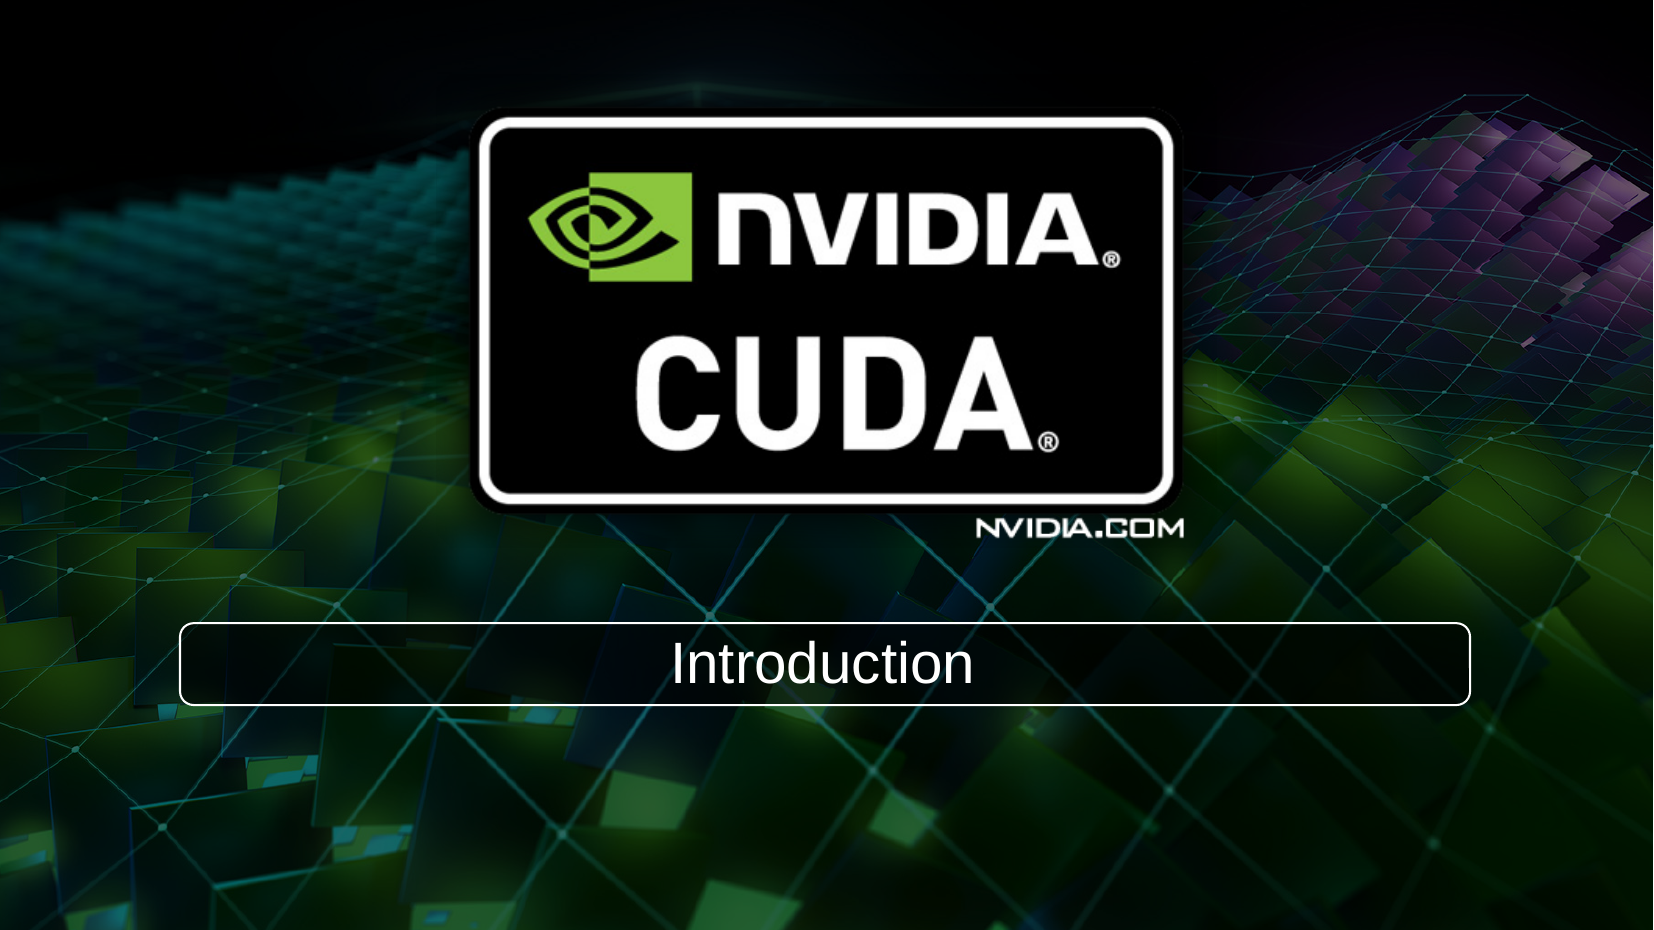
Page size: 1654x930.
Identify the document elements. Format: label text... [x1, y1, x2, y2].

picture [0, 0, 1653, 930]
text_box Introduction [180, 623, 1482, 706]
